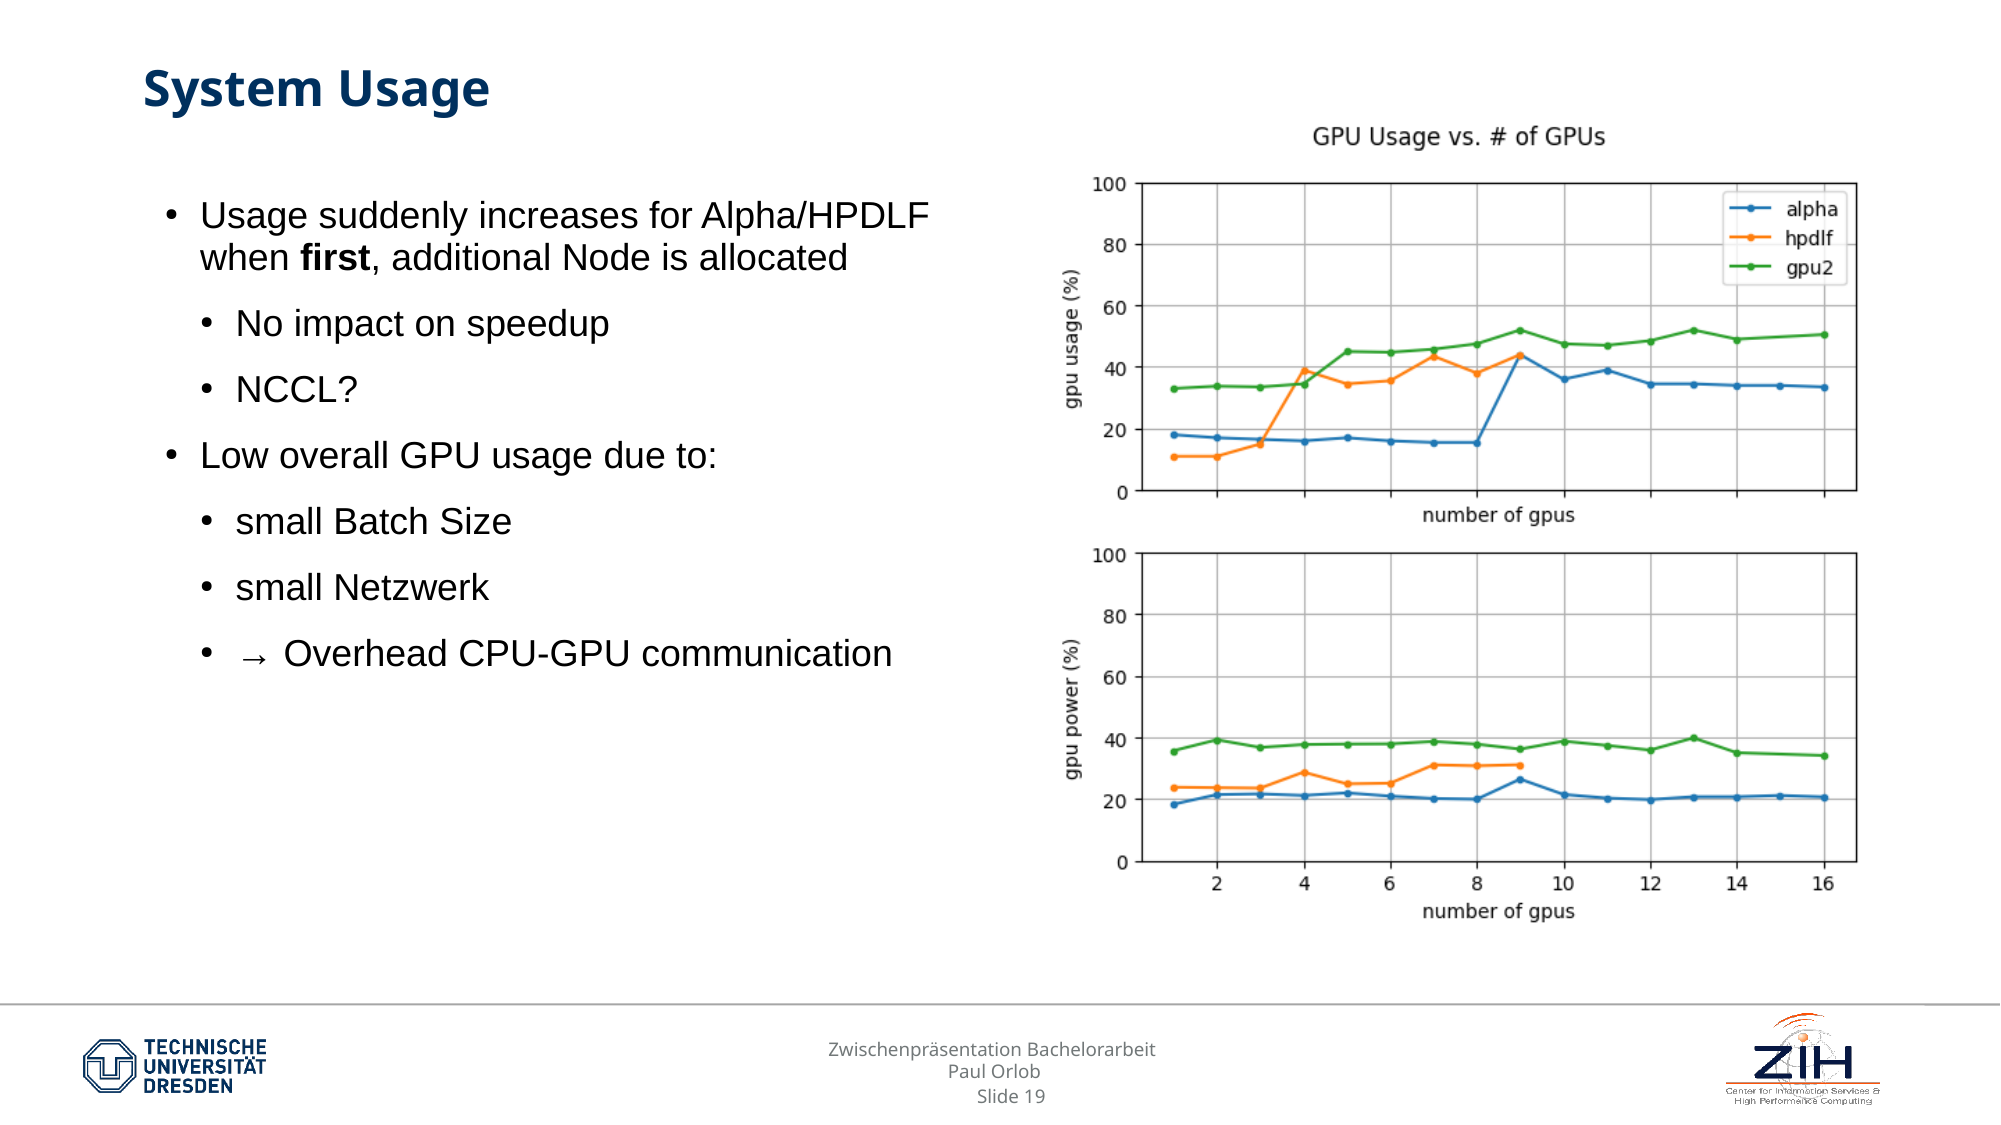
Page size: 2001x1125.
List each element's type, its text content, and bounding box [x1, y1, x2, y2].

picture [83, 1039, 266, 1093]
picture [1050, 112, 1870, 935]
picture [1726, 1013, 1880, 1105]
text_box Usage suddenly increases for Alpha/HPDLF when first, additional Node is allocated No impact on speedup NCCL? Low overall GPU usage due to: small Batch Size small Netzwerk → Overhead CPU-GPU communication [150, 187, 976, 683]
title System Usage [143, 56, 1880, 169]
